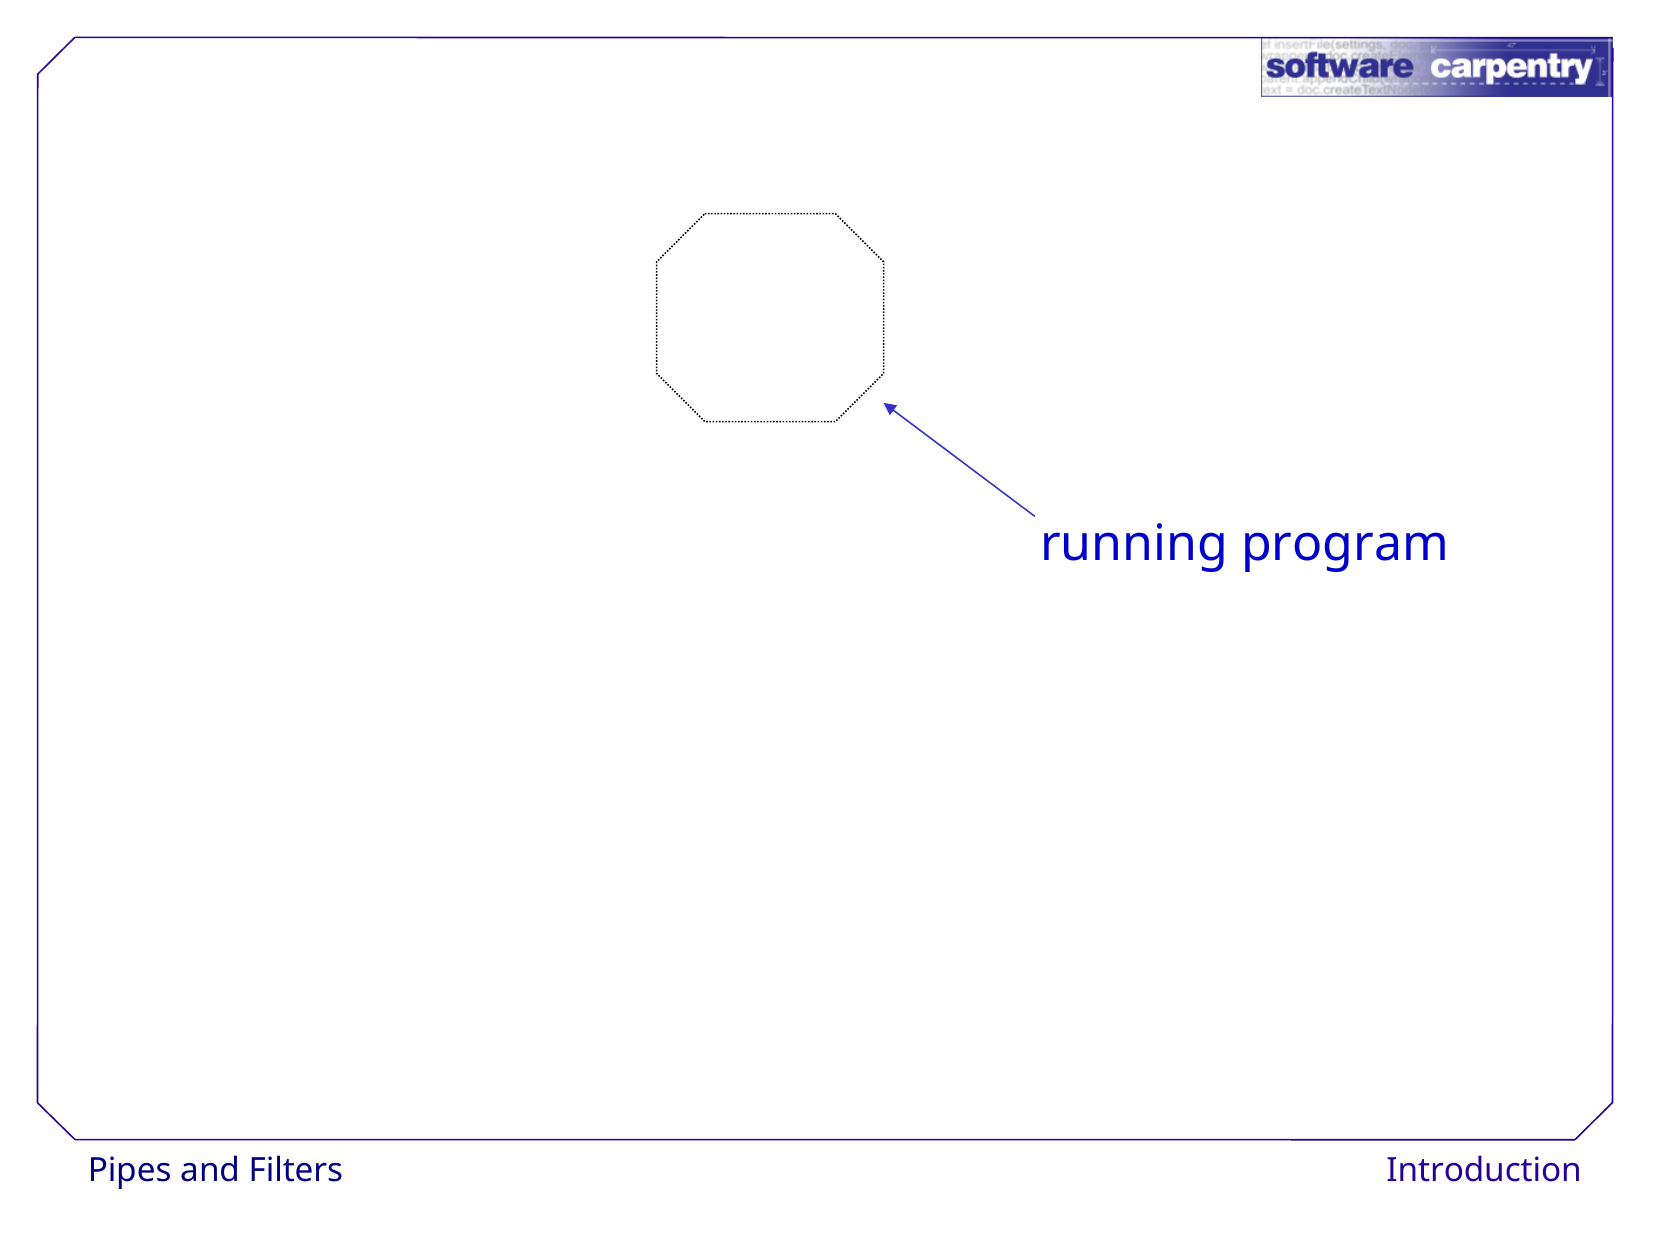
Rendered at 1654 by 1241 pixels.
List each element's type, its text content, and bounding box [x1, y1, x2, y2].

text_box running program [1025, 488, 1451, 668]
picture [1261, 39, 1613, 97]
